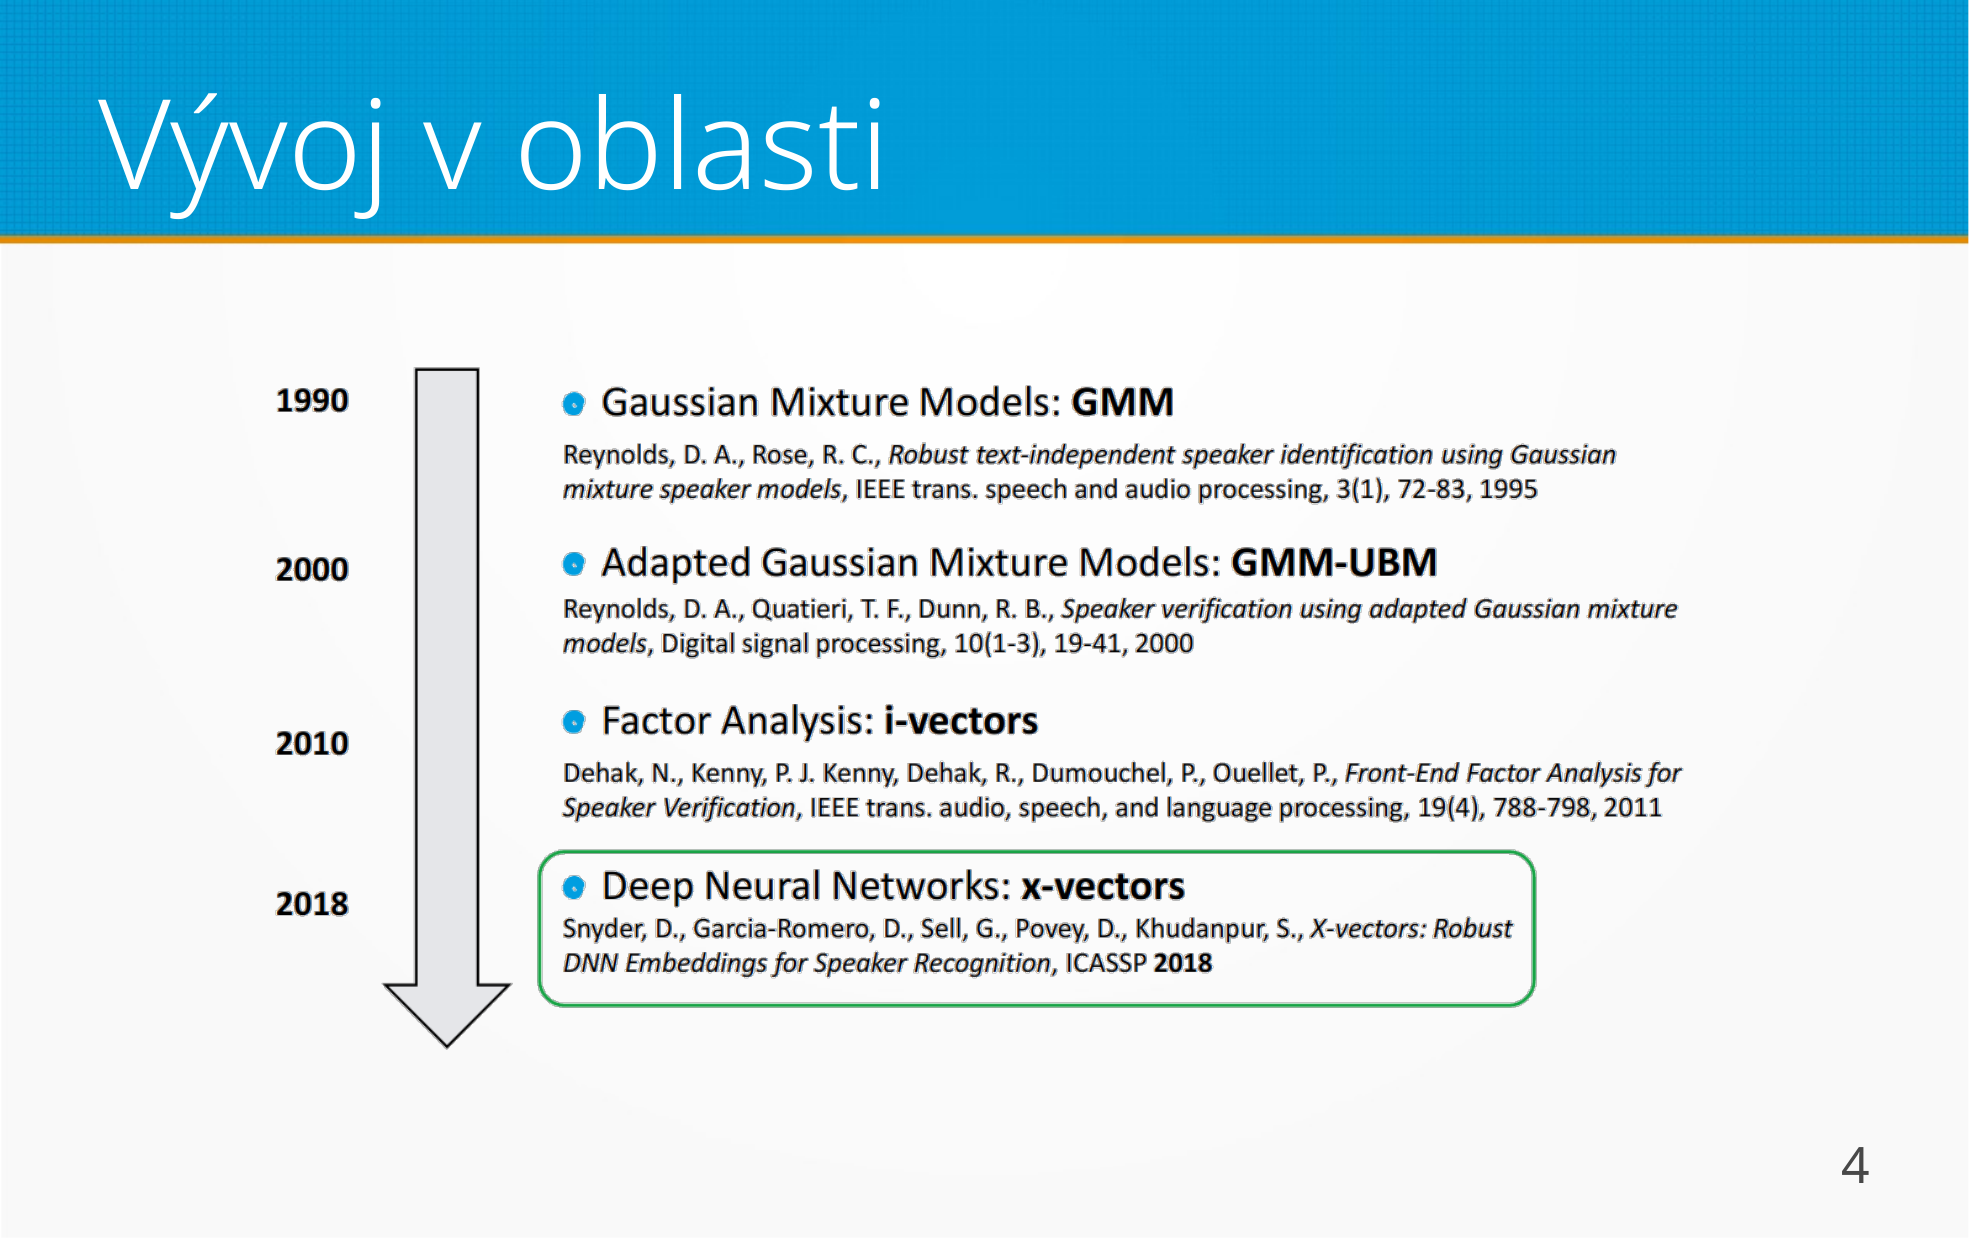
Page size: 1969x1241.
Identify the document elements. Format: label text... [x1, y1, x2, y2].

picture [0, 233, 1969, 1241]
title Vývoj v oblasti [98, 19, 1870, 227]
